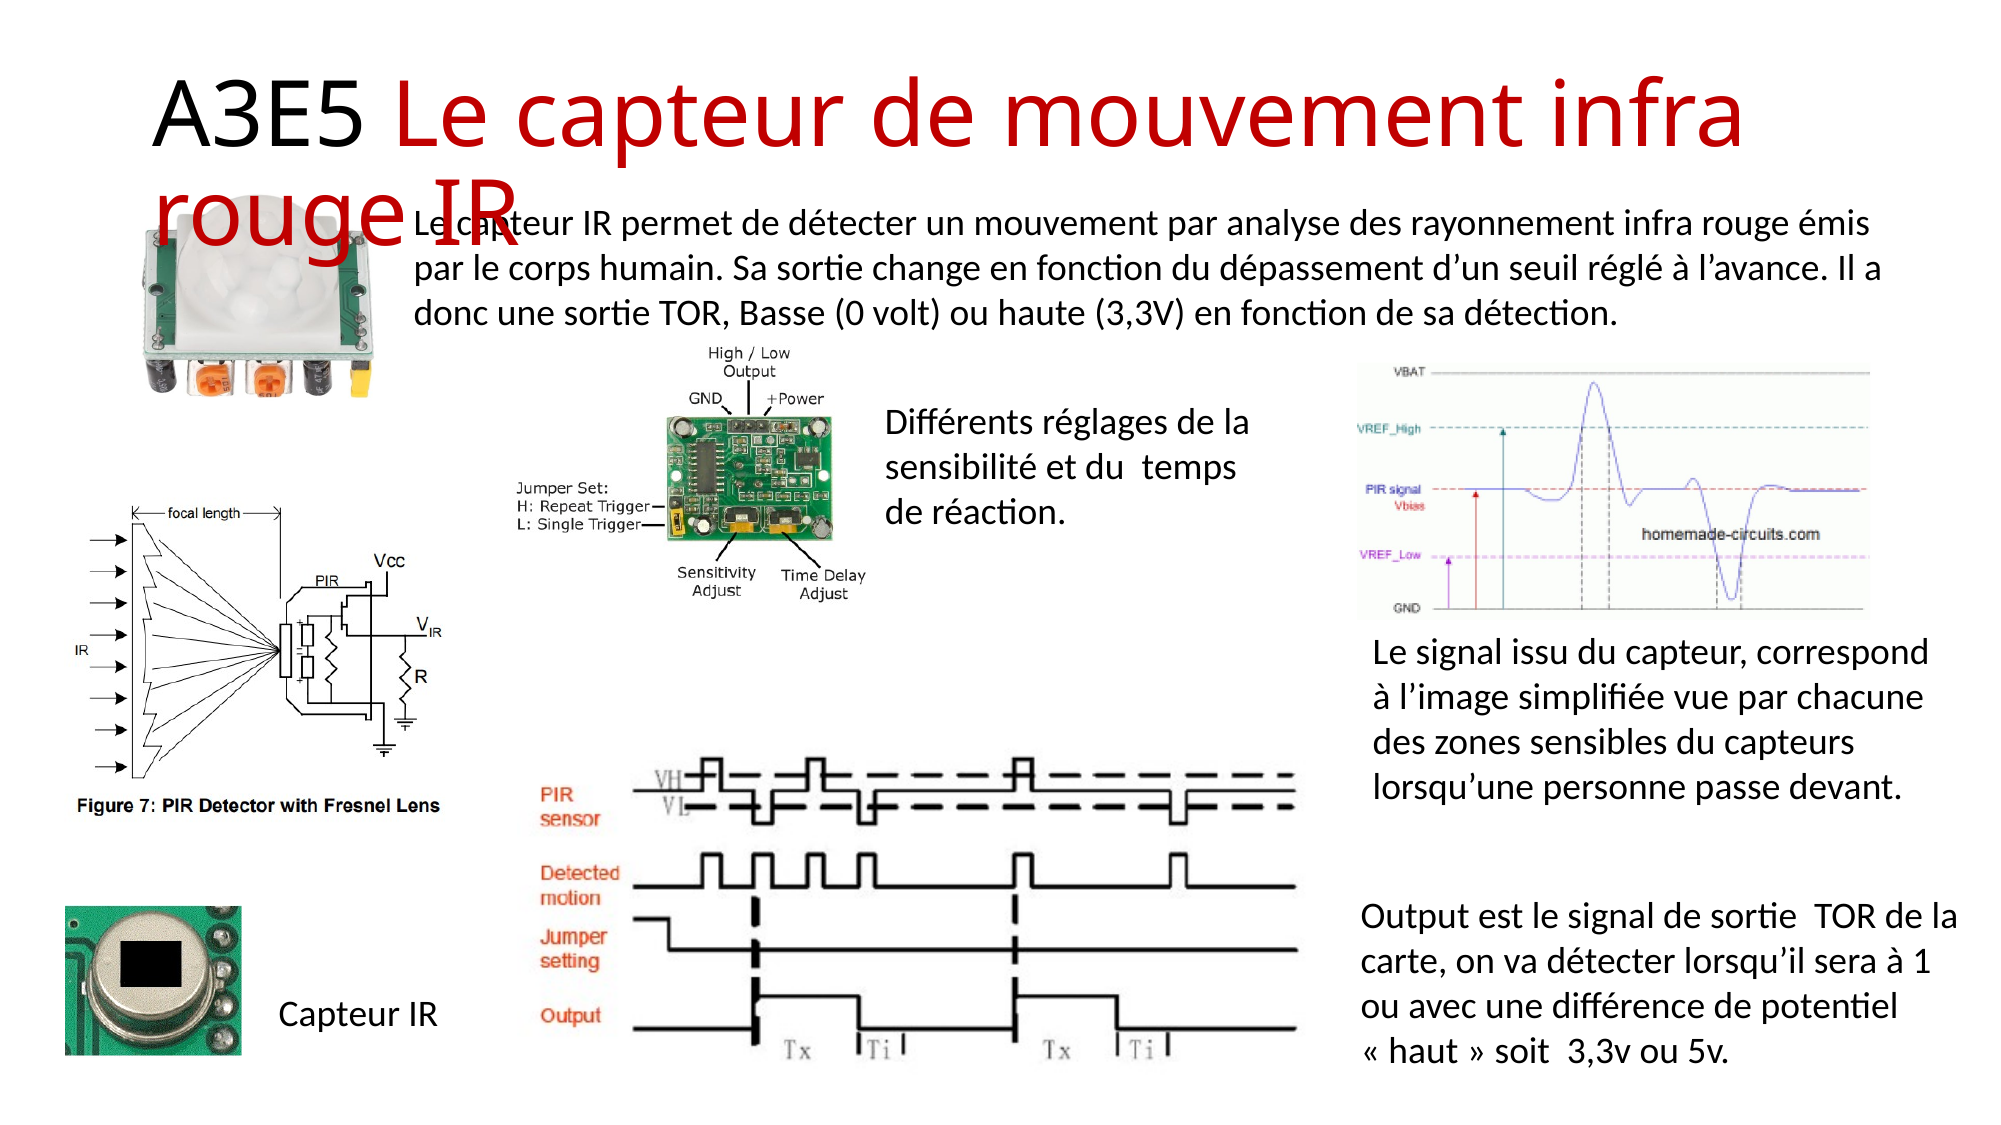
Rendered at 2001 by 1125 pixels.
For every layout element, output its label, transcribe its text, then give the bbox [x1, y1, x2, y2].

text_box Différents réglages de la sensibilité et du temps de réaction. [870, 389, 1271, 541]
text_box Le capteur IR permet de détecter un mouvement par analyse des rayonnement infra rouge émis par le corps humain. Sa sortie change en fonction du dépassement d’un seuil réglé à l’avance. Il a donc une sortie TOR, Basse (0 volt) ou haute (3,3V) en fonction de sa détection. [398, 190, 1929, 343]
picture [504, 345, 870, 613]
text_box Capteur IR [263, 981, 456, 1043]
picture [50, 483, 456, 823]
picture [369, 222, 380, 238]
picture [1357, 362, 1872, 619]
text_box Le signal issu du capteur, correspond à l’image simplifiée vue par chacune des zones sensibles du capteurs lorsqu’une personne passe devant. [1357, 619, 1952, 817]
picture [133, 190, 380, 401]
text_box A3E5 Le capteur de mouvement infra rouge IR [137, 59, 1863, 164]
text_box Output est le signal de sortie TOR de la carte, on va détecter lorsqu’il sera à 1 ou avec une différence de potentiel « haut » soit 3,3v ou 5v. [1345, 883, 1982, 1081]
picture [517, 736, 1335, 1076]
picture [370, 202, 380, 216]
picture [65, 905, 242, 1058]
